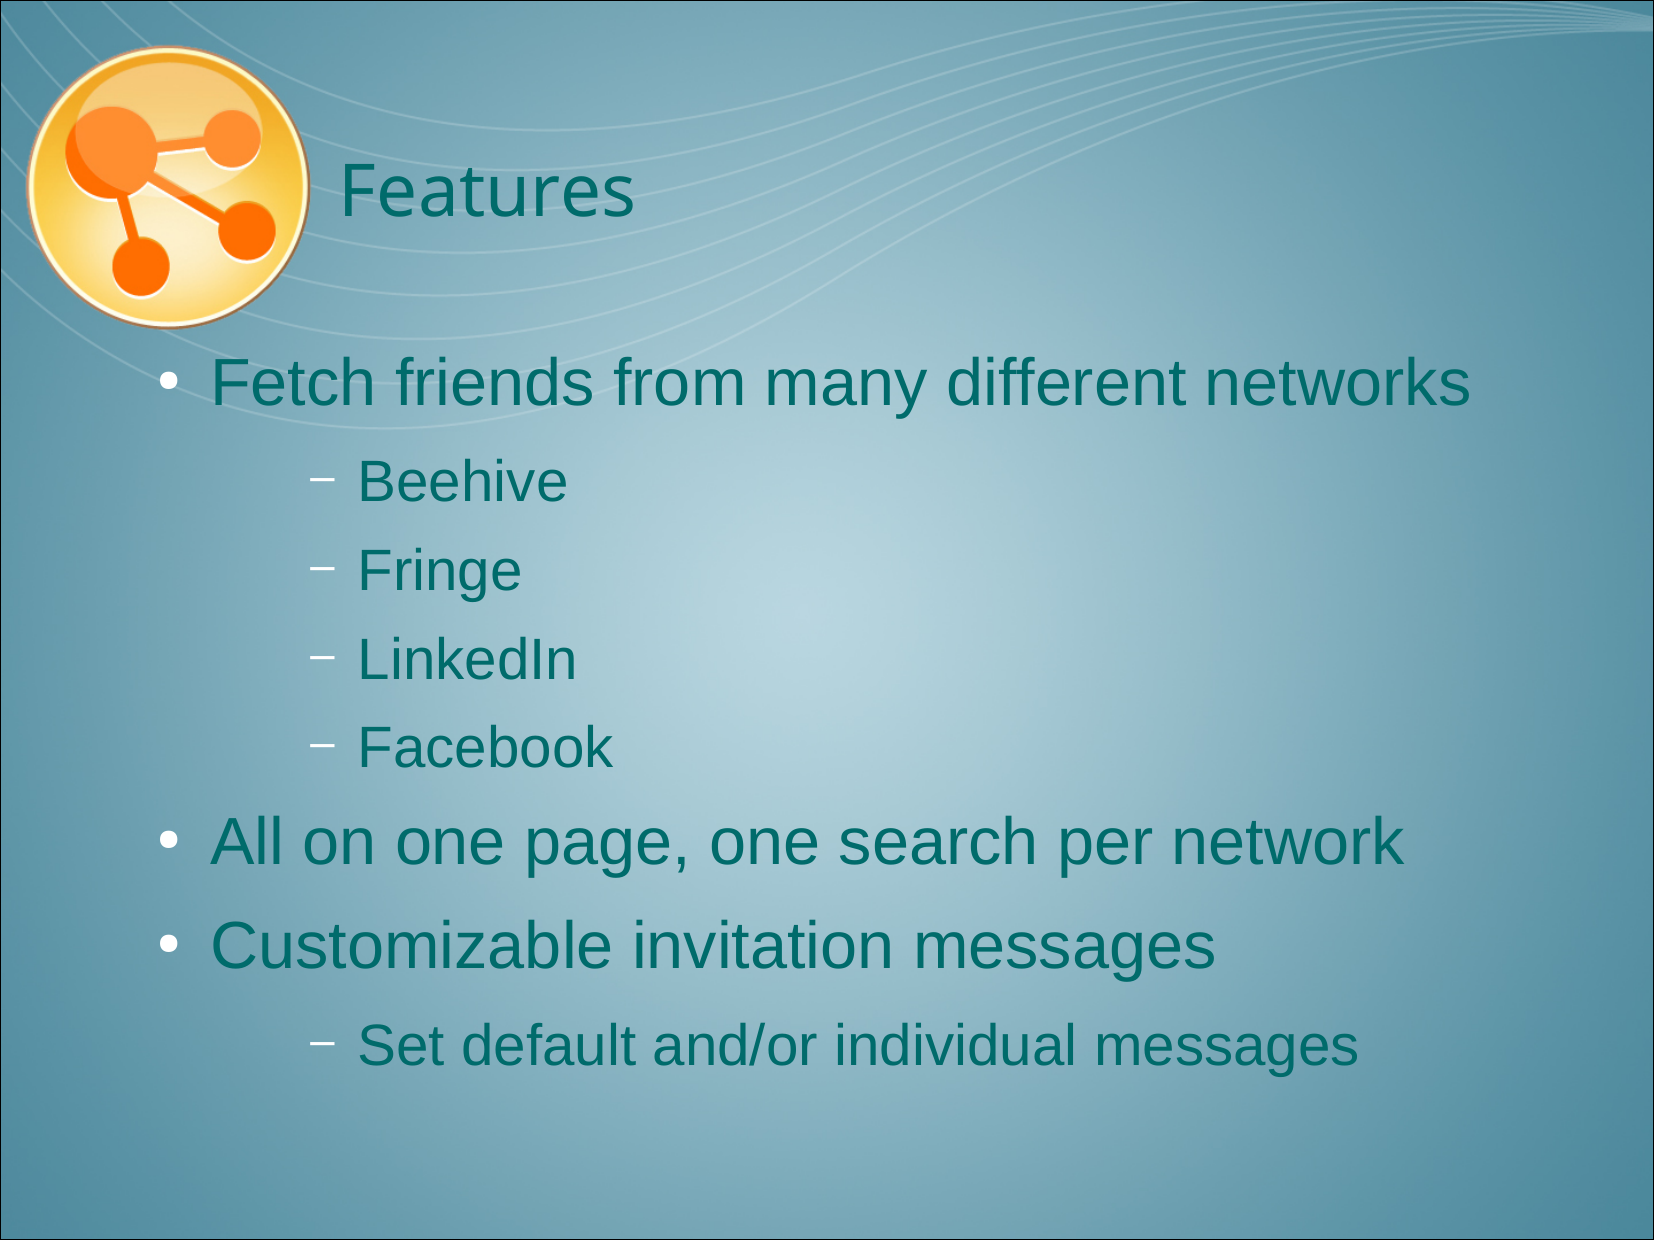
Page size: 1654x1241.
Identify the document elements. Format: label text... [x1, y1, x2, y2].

picture [1, 1, 1653, 1239]
list Fetch friends from many different networks Beehive Fringe LinkedIn Facebook All on one page, one search per network Customizable invitation messages Set default and/or individual messages [121, 344, 1534, 1127]
title Features [338, 35, 1534, 341]
